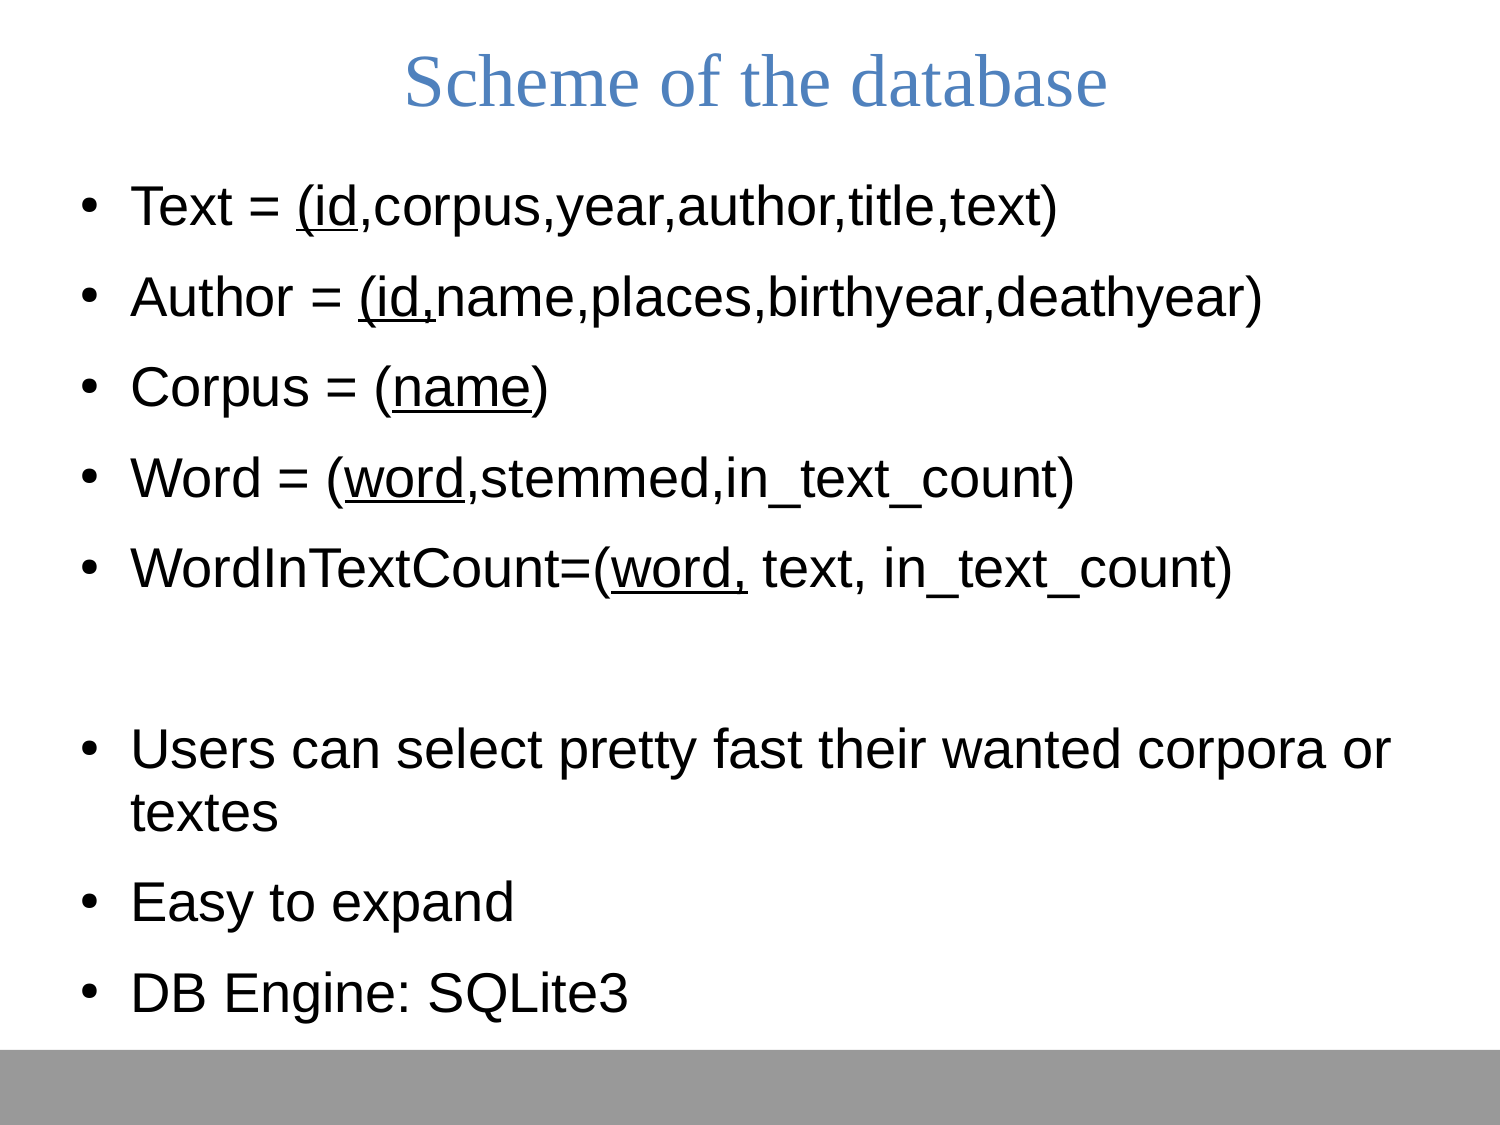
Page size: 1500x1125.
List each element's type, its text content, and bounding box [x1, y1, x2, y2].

title Scheme of the database [62, 12, 1450, 150]
list Text = (id,corpus,year,author,title,text) Author = (id,name,places,birthyear,deathyear) Corpus = (name) Word = (word,stemmed,in_text_count) WordInTextCount=(word, text, in_text_count) Users can select pretty fast their wanted corpora or textes Easy to expand DB Engine: SQLite3 [62, 174, 1450, 1025]
